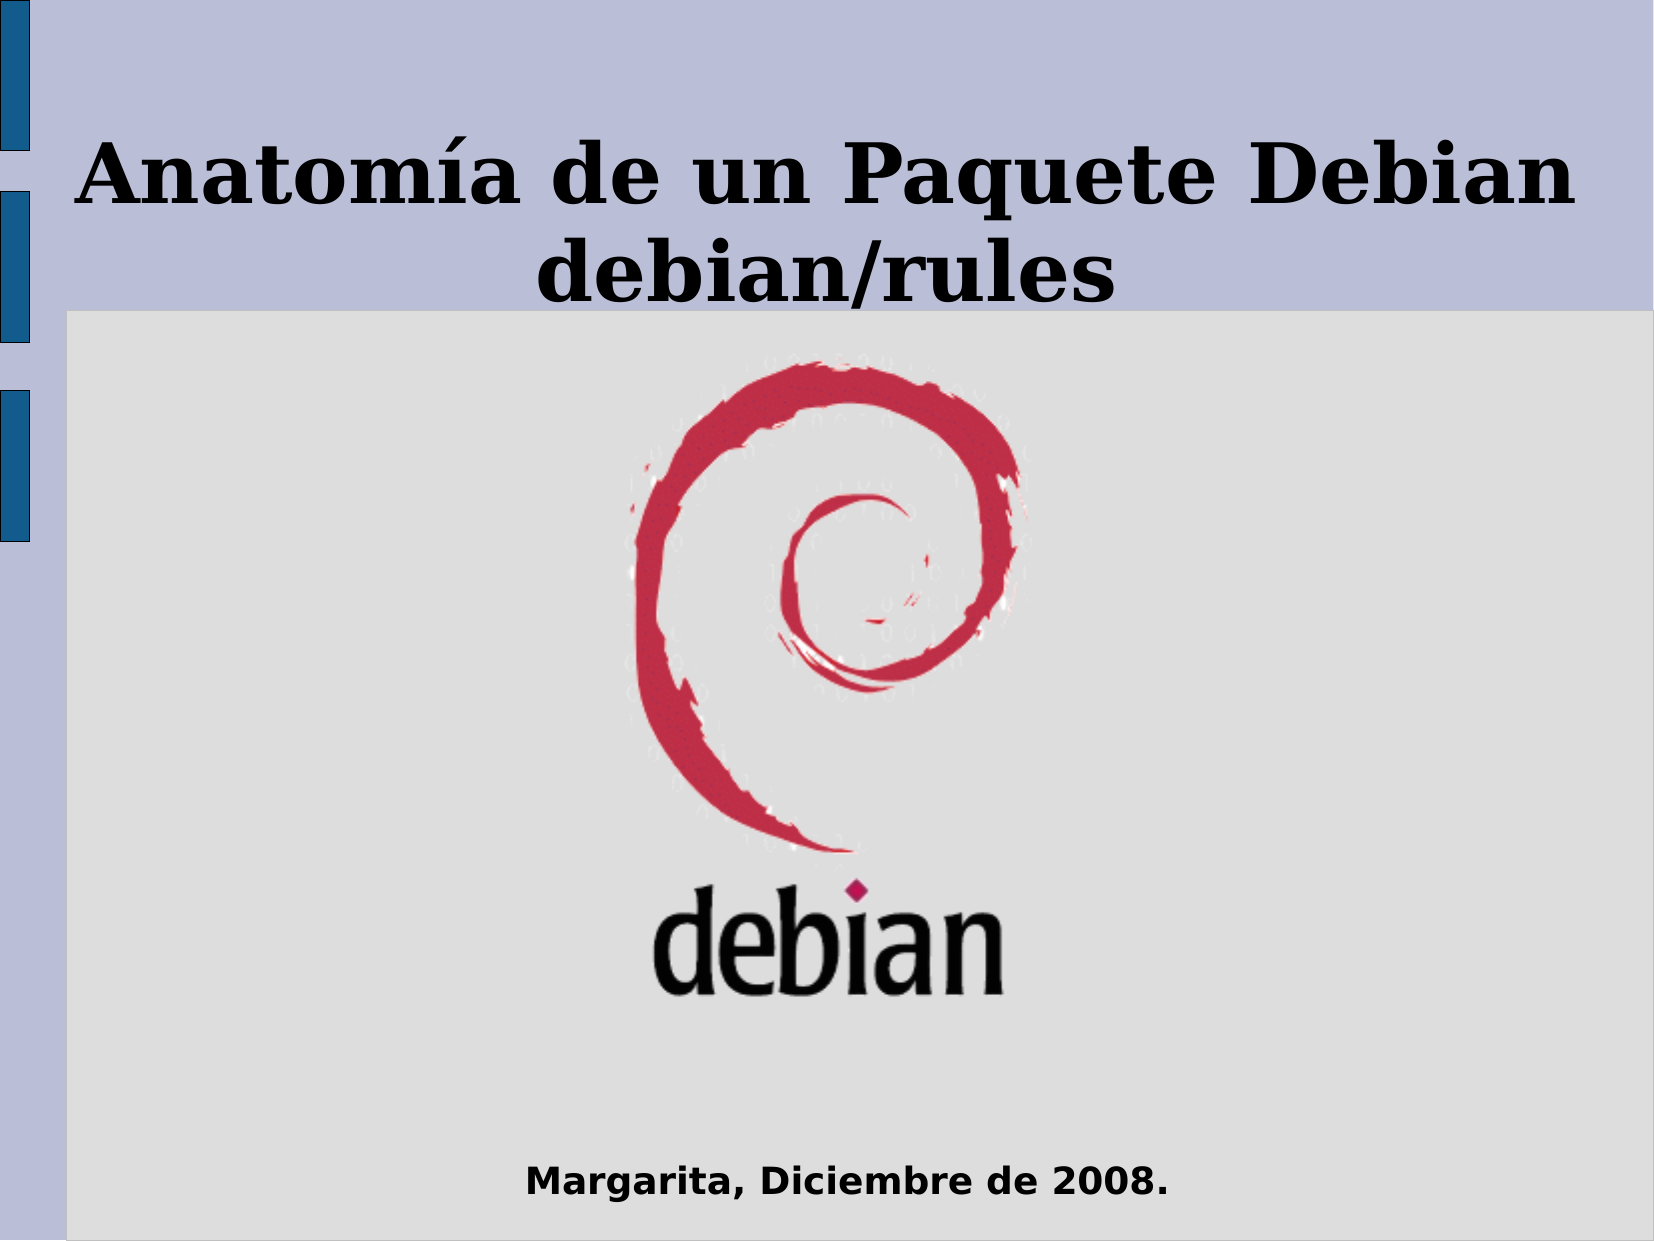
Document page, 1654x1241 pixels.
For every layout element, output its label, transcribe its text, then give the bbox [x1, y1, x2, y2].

picture [507, 318, 1168, 1019]
text_box Margarita, Diciembre de 2008. [507, 1152, 1188, 1212]
text_box Anatomía de un Paquete Debian debian/rules [59, 118, 1595, 329]
